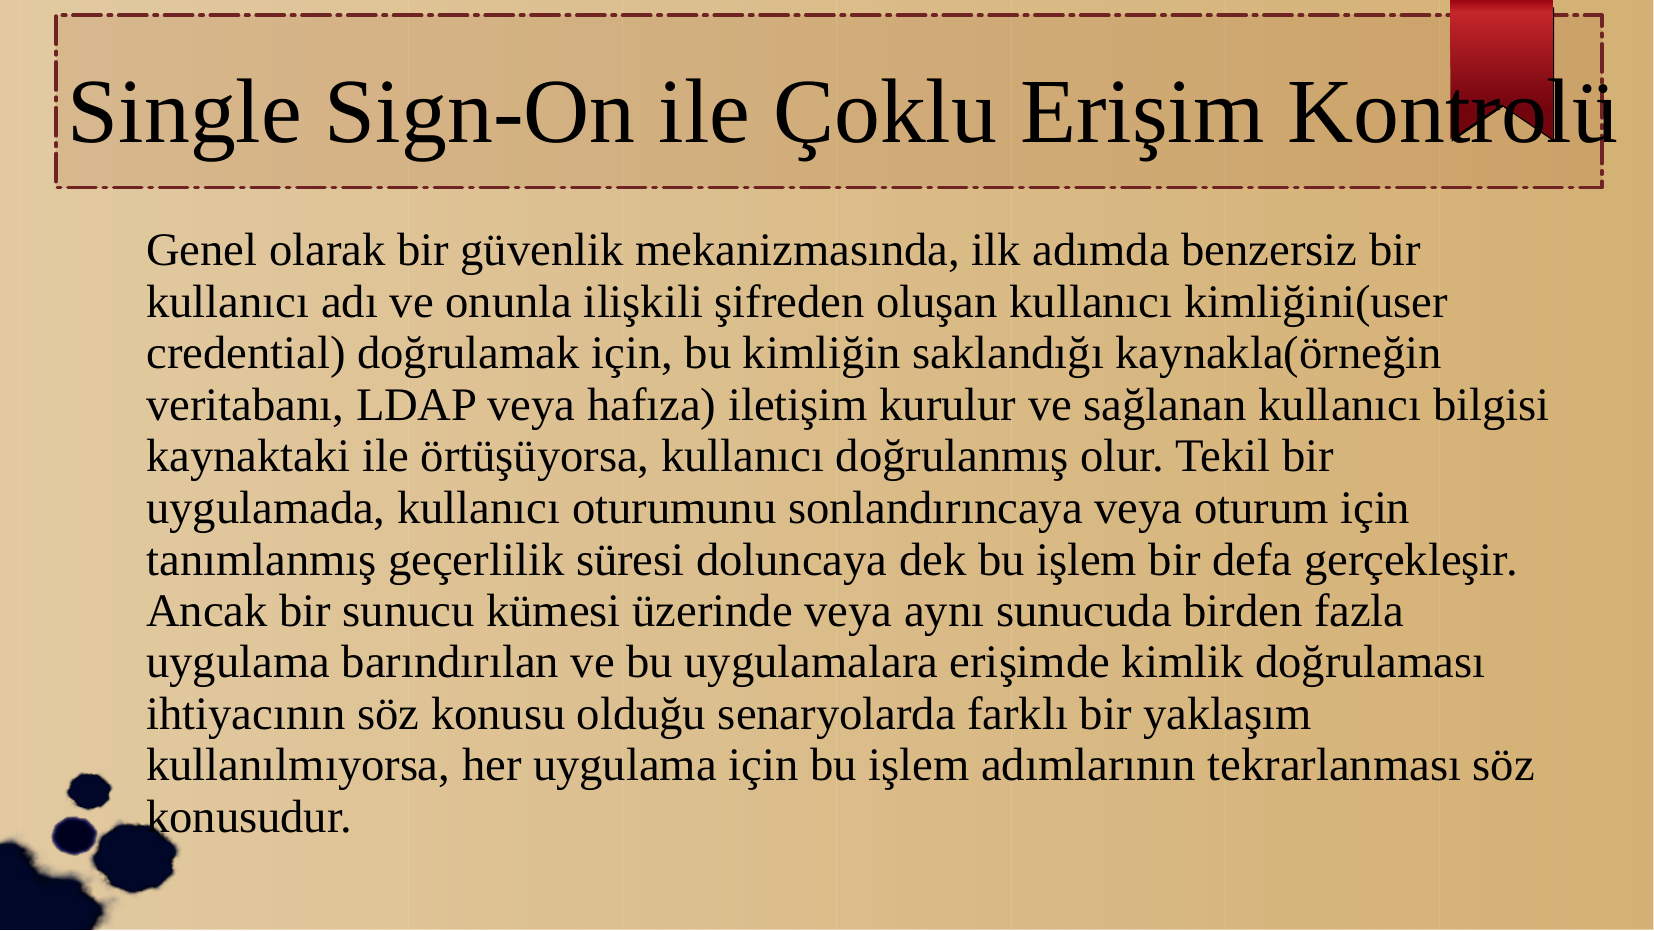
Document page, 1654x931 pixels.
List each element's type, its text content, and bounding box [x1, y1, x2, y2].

title Single Sign-On ile Çoklu Erişim Kontrolü [59, 0, 1630, 225]
list Genel olarak bir güvenlik mekanizmasında, ilk adımda benzersiz bir kullanıcı adı ve onunla ilişkili şifreden oluşan kullanıcı kimliğini(user credential) doğrulamak için, bu kimliğin saklandığı kaynakla(örneğin veritabanı, LDAP veya hafıza) iletişim kurulur ve sağlanan kullanıcı bilgisi kaynaktaki ile örtüşüyorsa, kullanıcı doğrulanmış olur. Tekil bir uygulamada, kullanıcı oturumunu sonlandırıncaya veya oturum için tanımlanmış geçerlilik süresi doluncaya dek bu işlem bir defa gerçekleşir. Ancak bir sunucu kümesi üzerinde veya aynı sunucuda birden fazla uygulama barındırılan ve bu uygulamalara erişimde kimlik doğrulaması ihtiyacının söz konusu olduğu senaryolarda farklı bir yaklaşım kullanılmıyorsa, her uygulama için bu işlem adımlarının tekrarlanması söz konusudur. [118, 225, 1571, 851]
